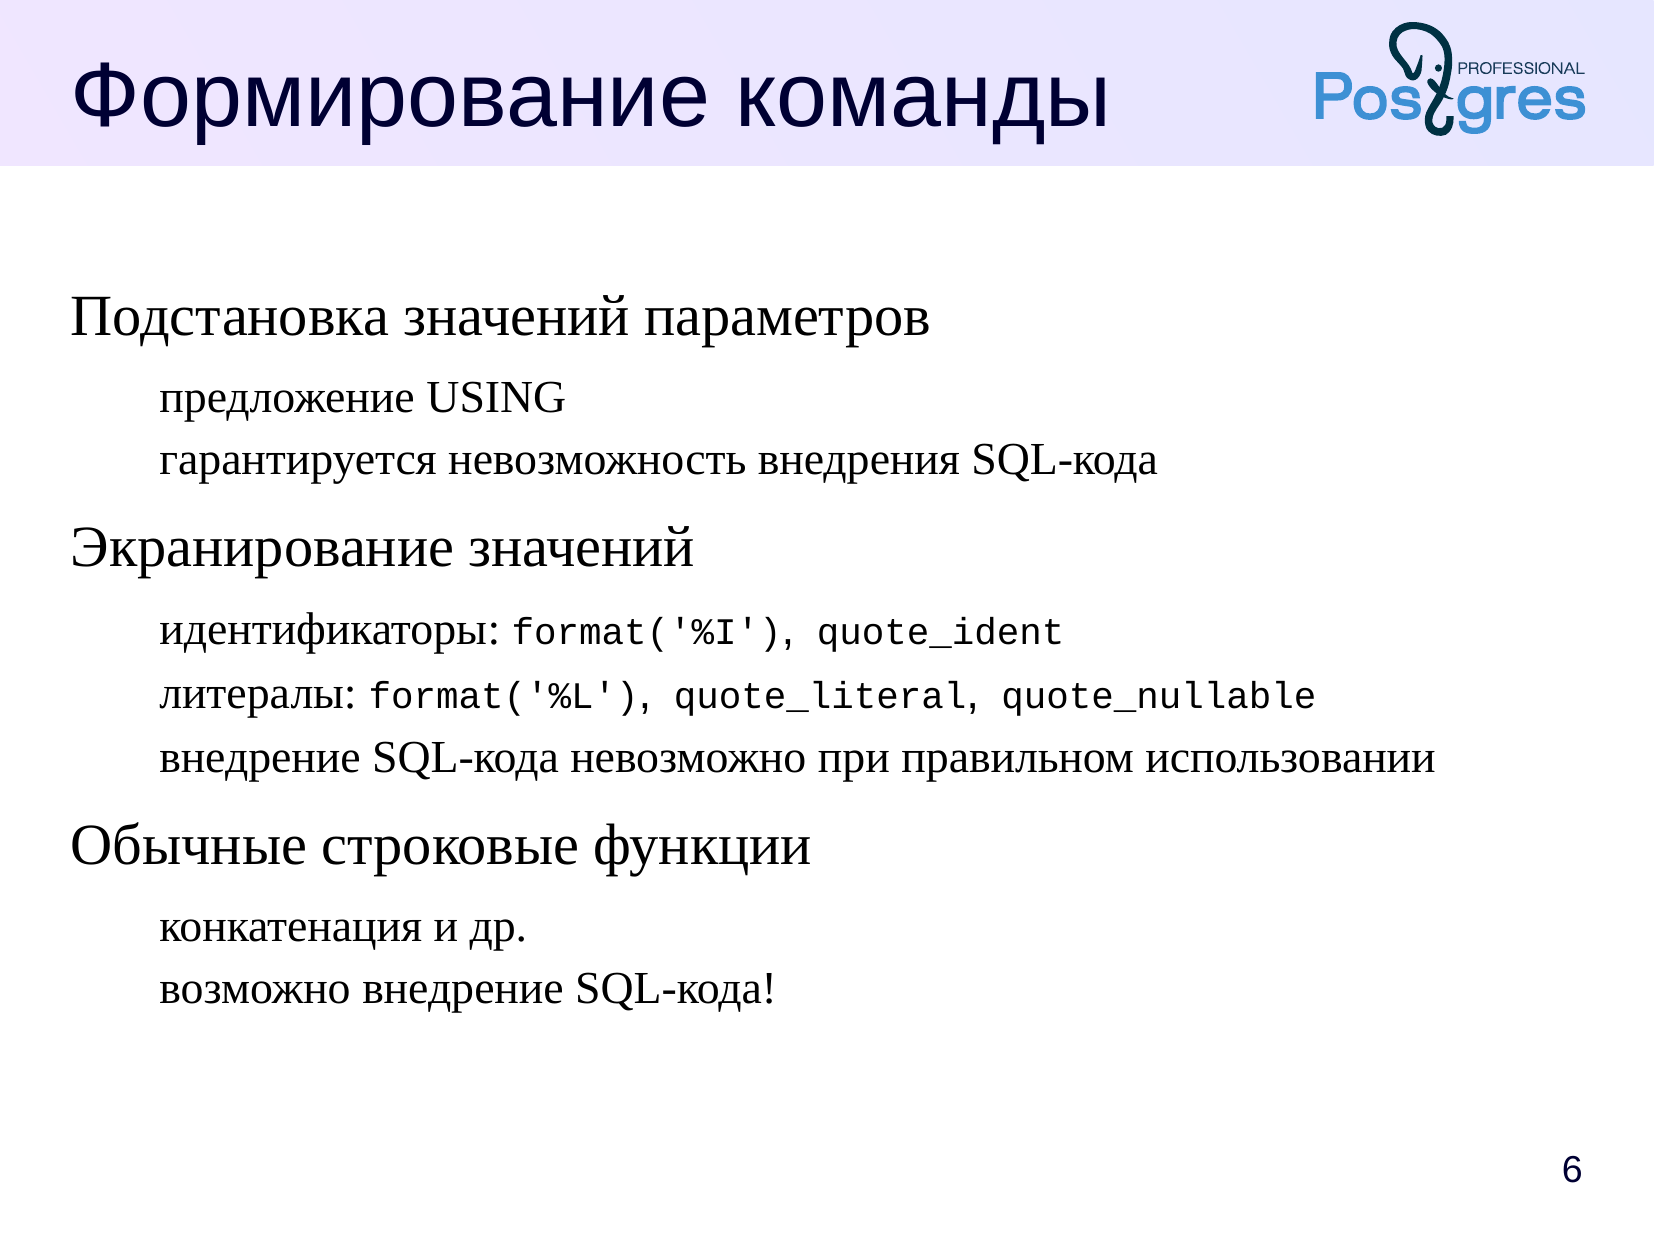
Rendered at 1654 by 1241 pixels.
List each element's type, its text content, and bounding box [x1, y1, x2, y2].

title Формирование команды [70, 43, 1241, 147]
list Подстановка значений параметров предложение USING гарантируется невозможность внедрения SQL-кода Экранирование значений идентификаторы: format('%I'), quote_ident литералы: format('%L'), quote_literal, quote_nullable внедрение SQL-кода невозможно при правильном использовании Обычные строковые функции конкатенация и др. возможно внедрение SQL-кода! [70, 283, 1583, 1141]
